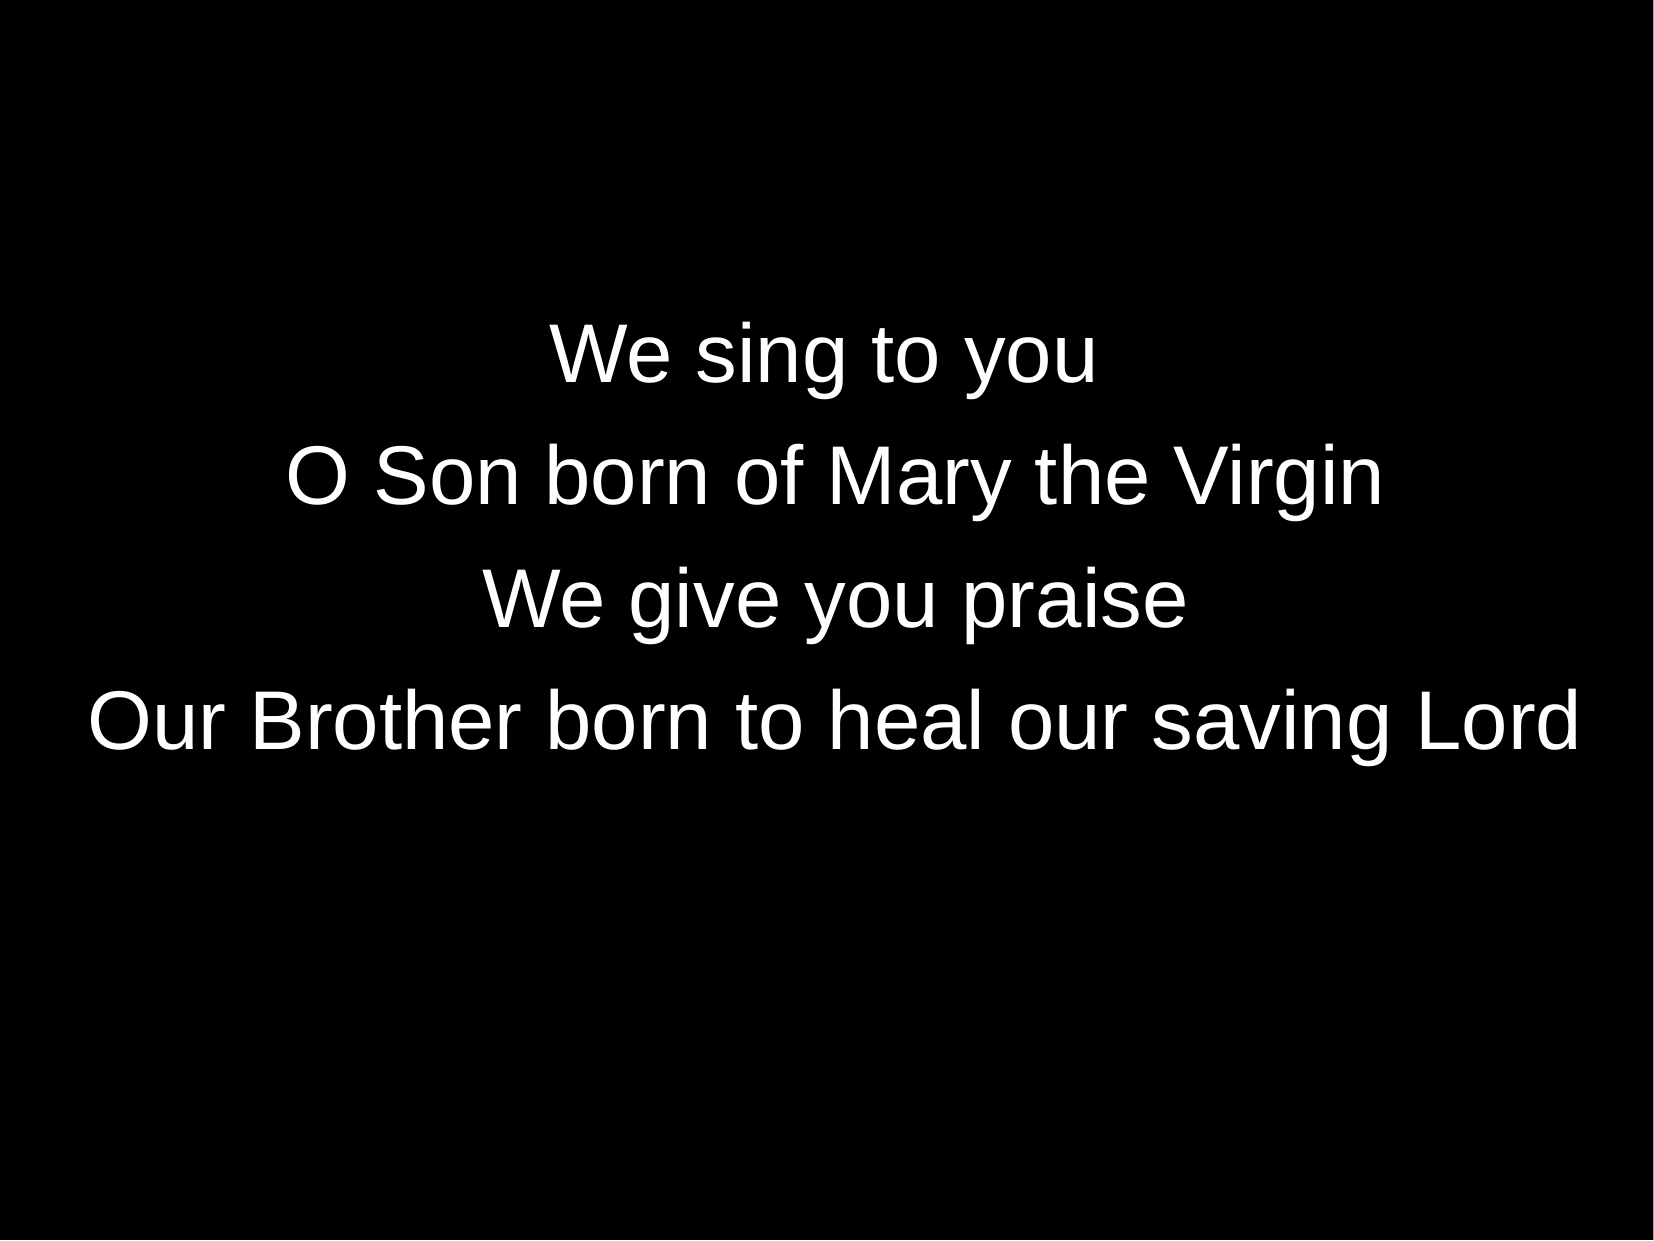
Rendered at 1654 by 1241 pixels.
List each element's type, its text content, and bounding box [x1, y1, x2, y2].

list We sing to you O Son born of Mary the Virgin We give you praise Our Brother born to heal our saving Lord [0, 307, 1654, 1027]
